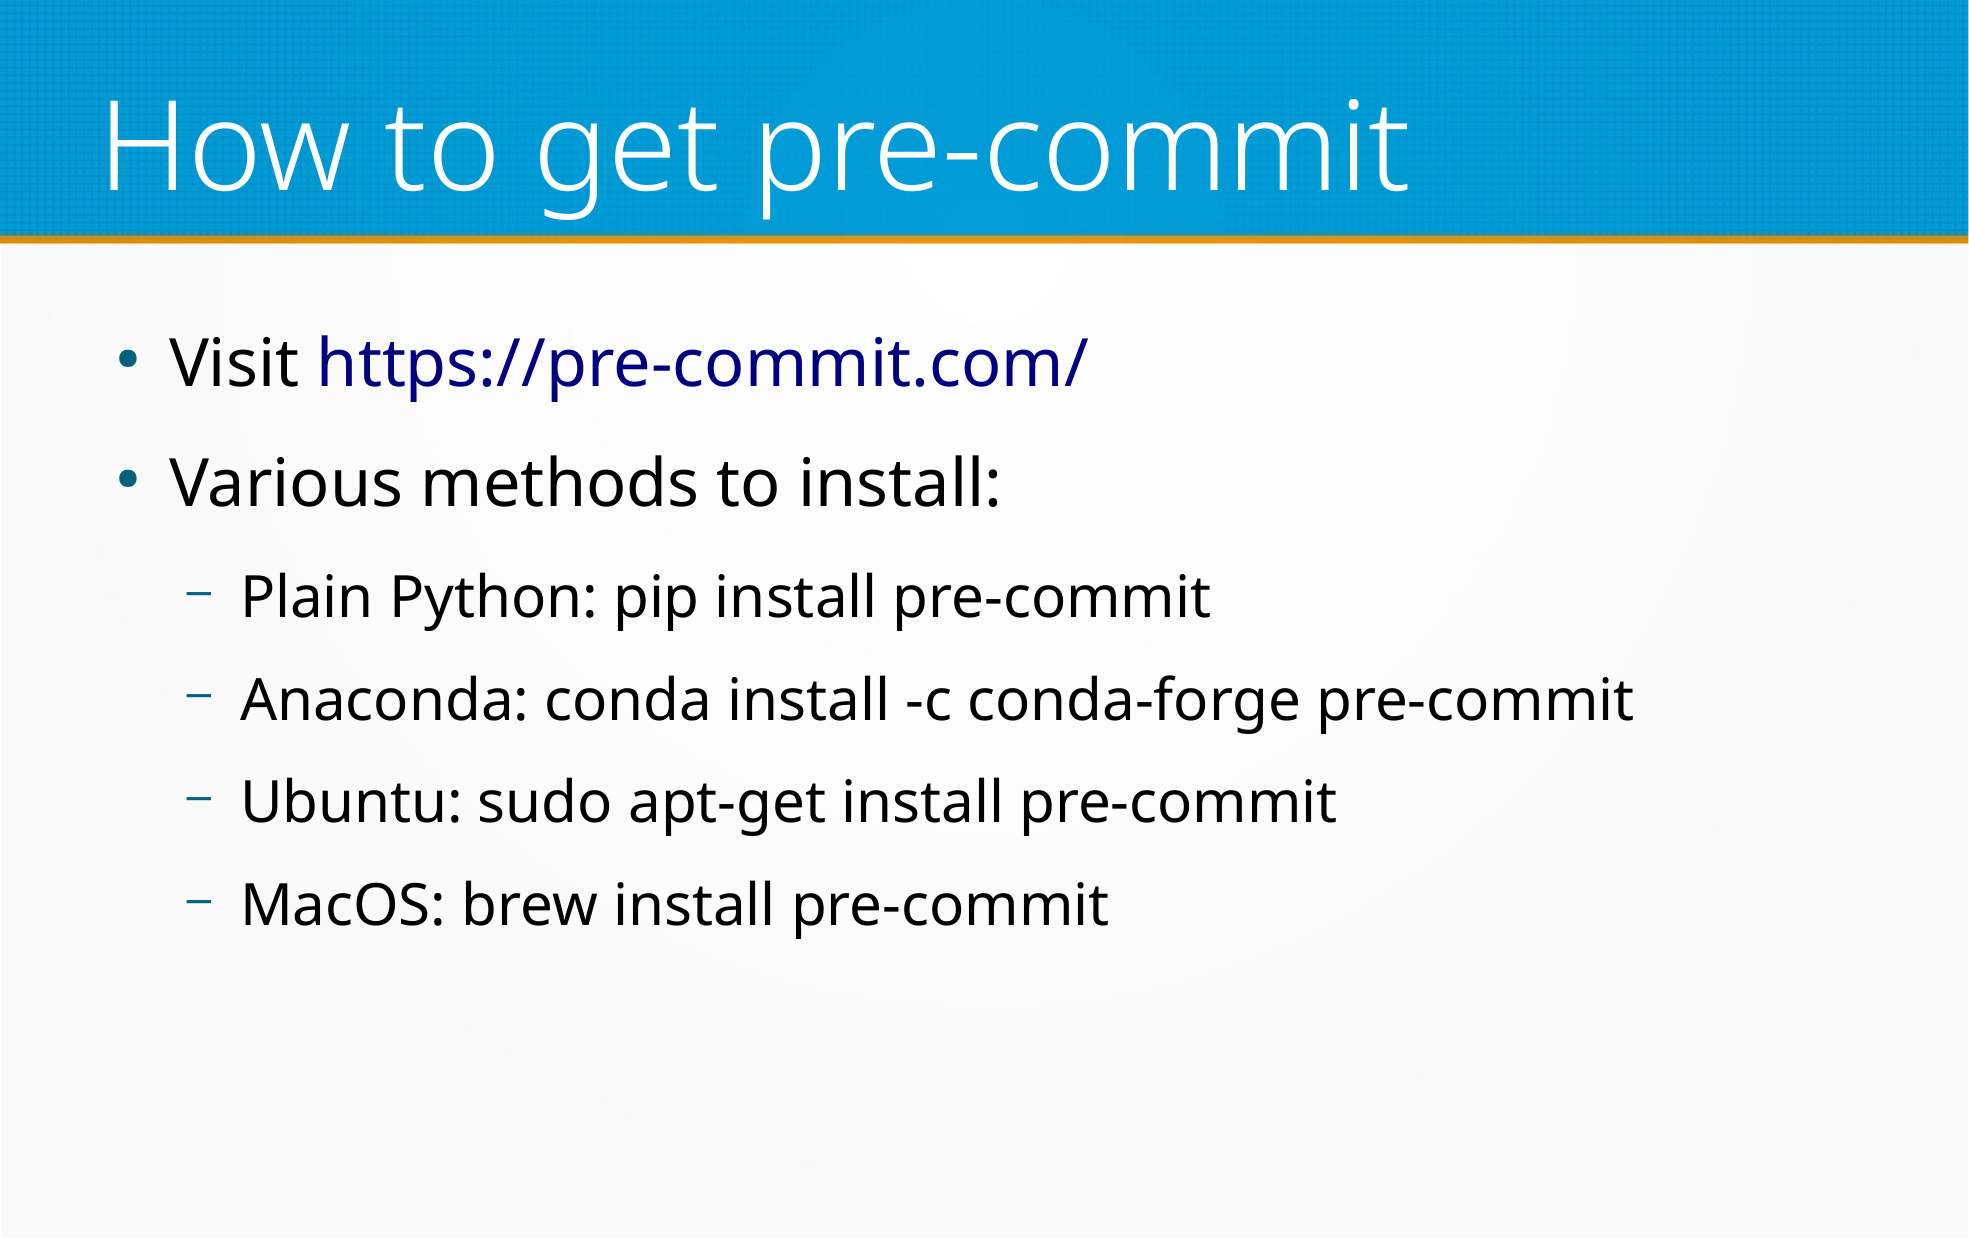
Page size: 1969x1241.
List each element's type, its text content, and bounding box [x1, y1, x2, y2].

picture [0, 233, 1969, 1241]
title How to get pre-commit [98, 19, 1870, 227]
list Visit https://pre-commit.com/ Various methods to install: Plain Python: pip install pre-commit Anaconda: conda install -c conda-forge pre-commit Ubuntu: sudo apt-get install pre-commit MacOS: brew install pre-commit [98, 315, 1861, 1081]
